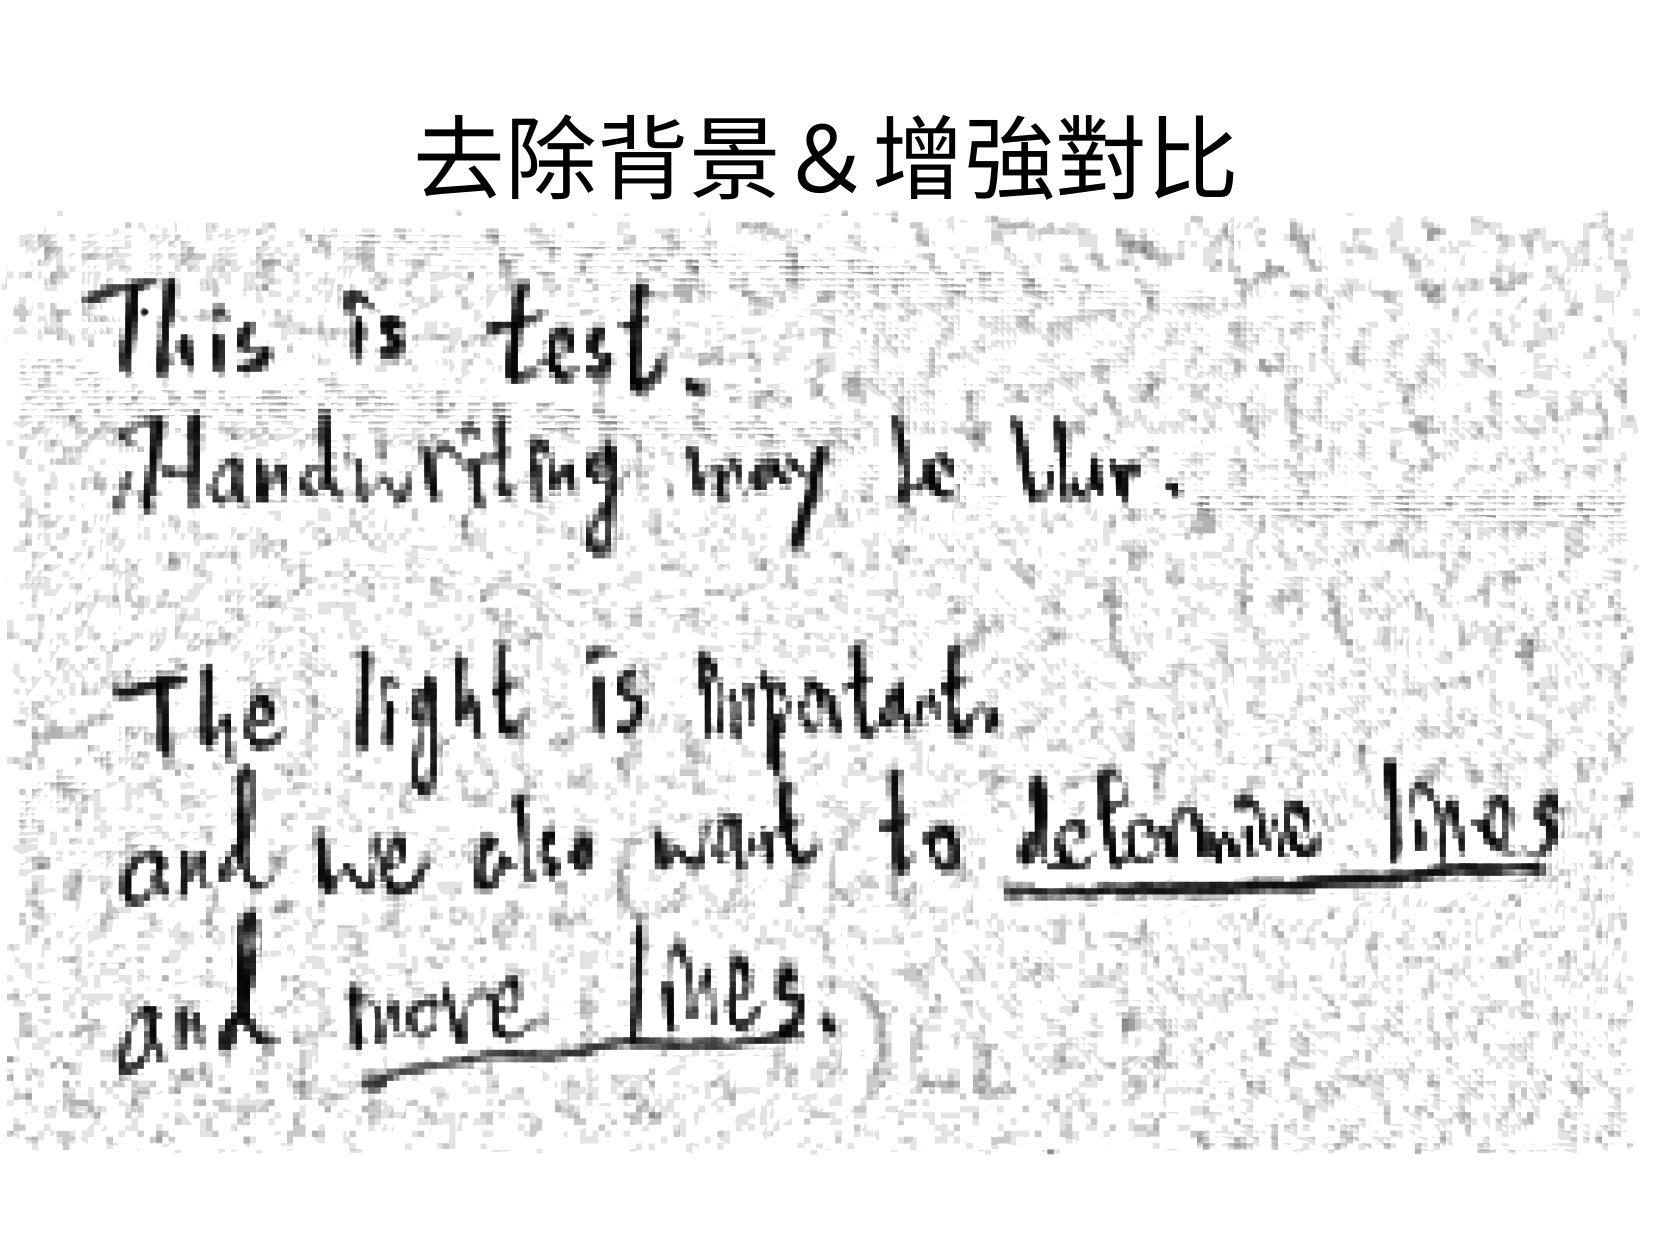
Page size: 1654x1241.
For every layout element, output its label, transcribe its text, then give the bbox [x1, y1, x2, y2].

title 去除背景＆增強對比 [82, 49, 1571, 209]
picture [0, 209, 1645, 1156]
